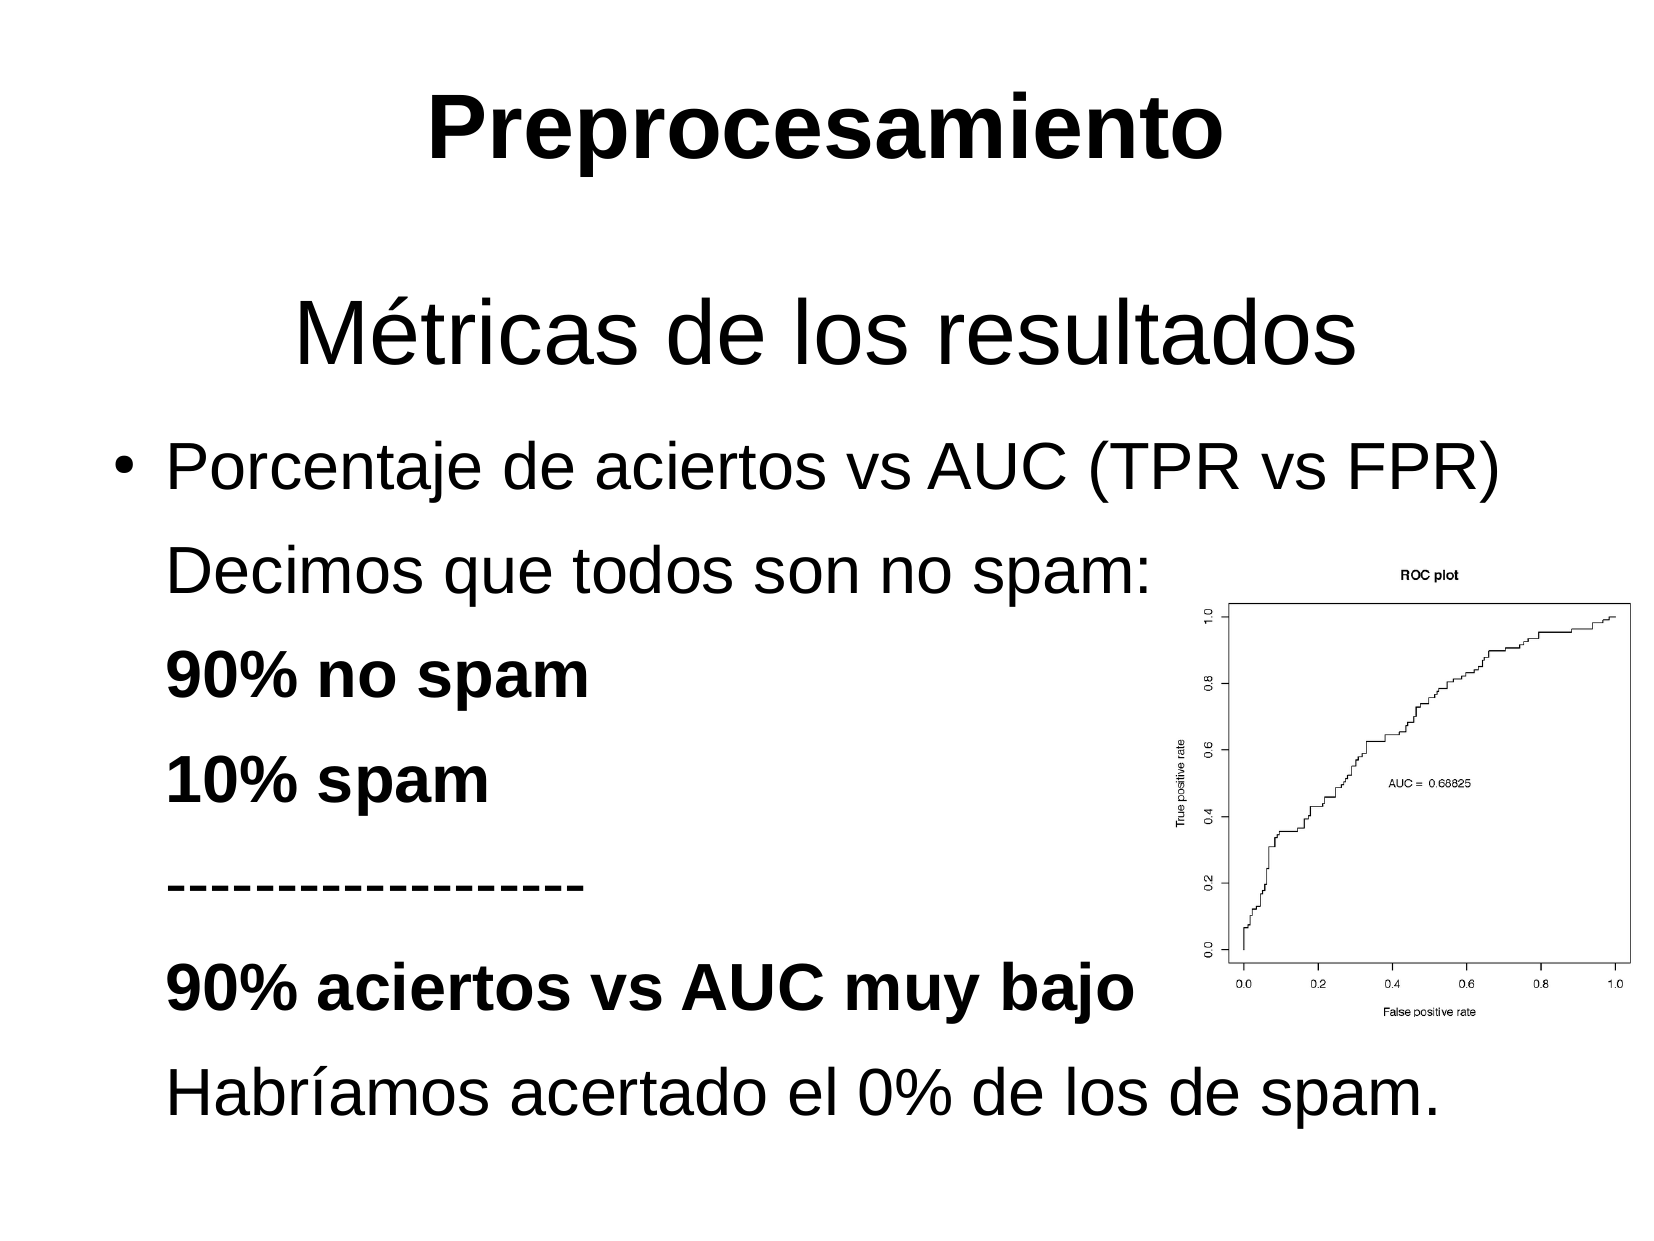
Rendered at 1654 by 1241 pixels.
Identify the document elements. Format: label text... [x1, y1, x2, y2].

list Porcentaje de aciertos vs AUC (TPR vs FPR) Decimos que todos son no spam: 90% no spam 10% spam ------------------- 90% aciertos vs AUC muy bajo Habríamos acertado el 0% de los de spam. [94, 428, 1583, 1149]
picture [1173, 551, 1646, 1017]
title Preprocesamiento Métricas de los resultados [82, 76, 1571, 384]
